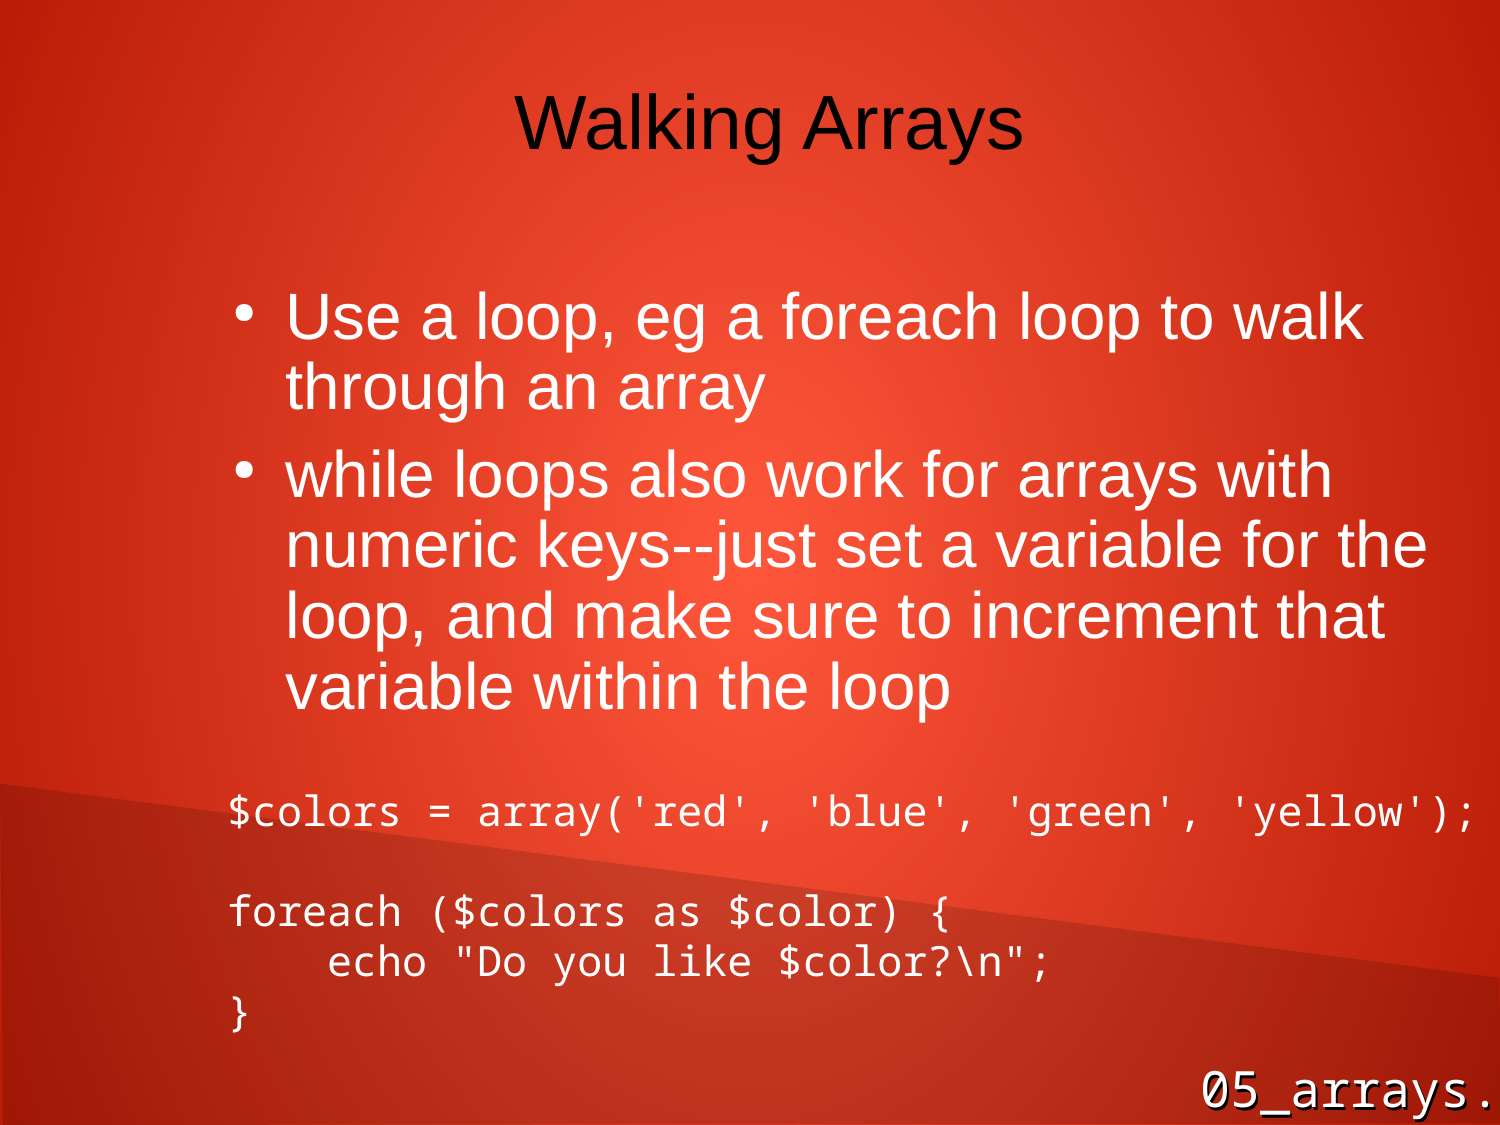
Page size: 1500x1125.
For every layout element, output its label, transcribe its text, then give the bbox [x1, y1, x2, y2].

list Use a loop, eg a foreach loop to walk through an array while loops also work for arrays with numeric keys--just set a variable for the loop, and make sure to increment that variable within the loop [200, 274, 1476, 738]
text_box $colors = array('red', 'blue', 'green', 'yellow'); foreach ($colors as $color) { echo "Do you like $color?\n"; } [212, 776, 1493, 1043]
title Walking Arrays [24, 24, 1488, 213]
text_box 05_arrays.php [1185, 1049, 1500, 1125]
